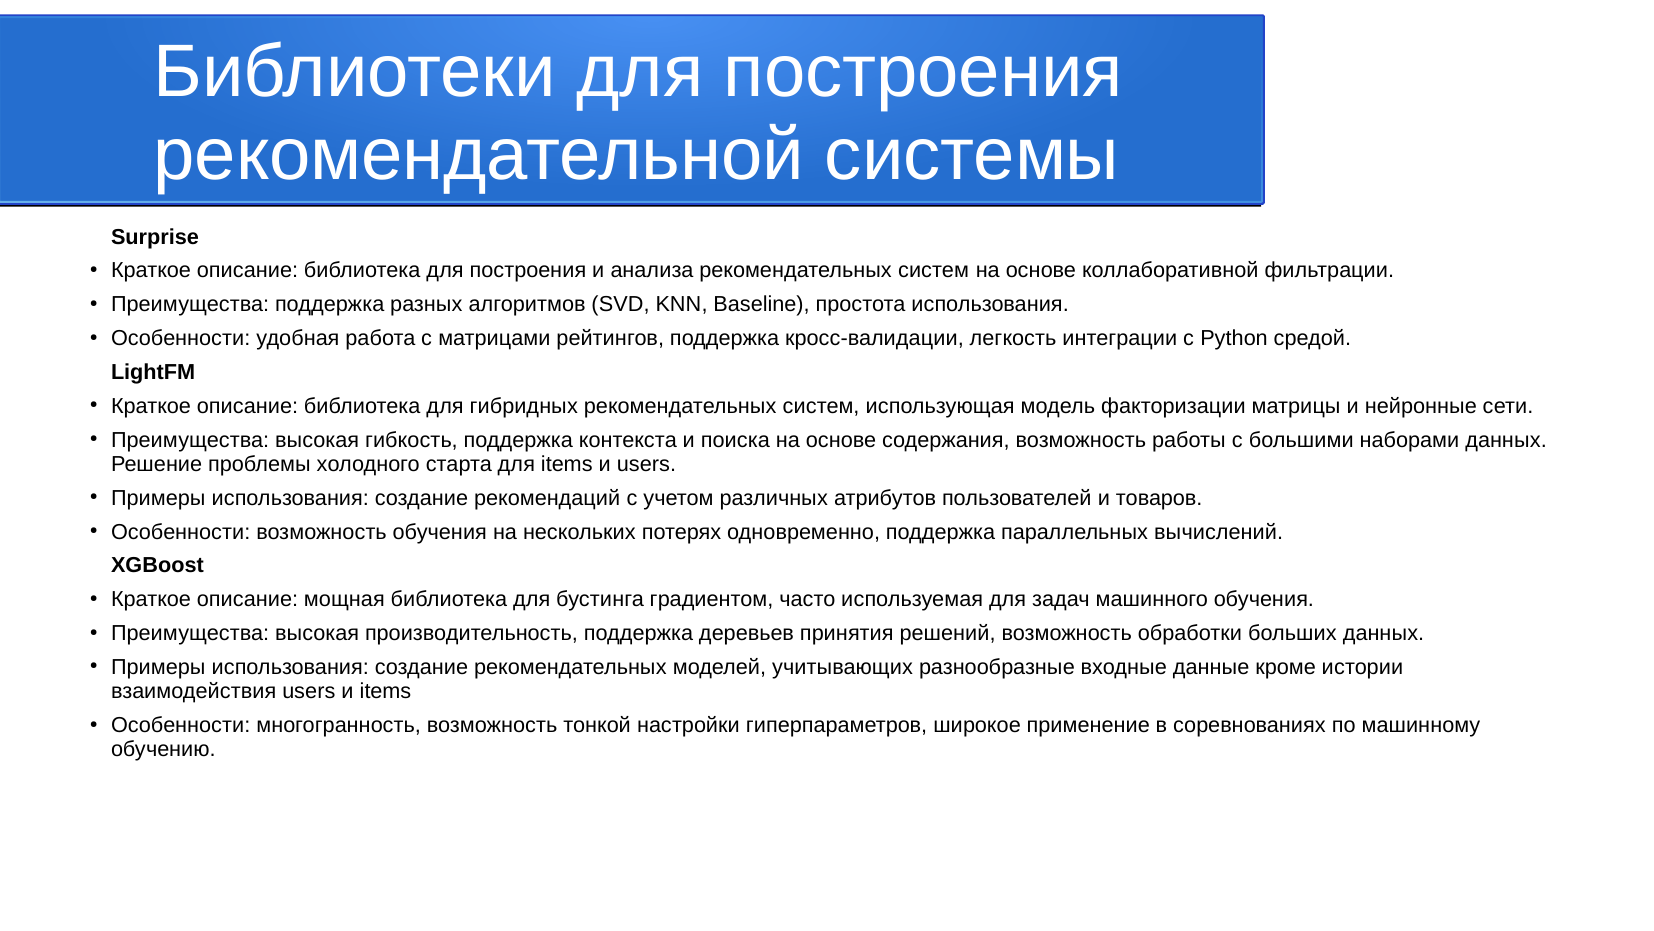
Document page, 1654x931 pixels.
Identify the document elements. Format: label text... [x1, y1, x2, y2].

list Surprise Краткое описание: библиотека для построения и анализа рекомендательных систем на основе коллаборативной фильтрации. Преимущества: поддержка разных алгоритмов (SVD, KNN, Baseline), простота использования. Особенности: удобная работа с матрицами рейтингов, поддержка кросс-валидации, легкость интеграции с Python средой. LightFM Краткое описание: библиотека для гибридных рекомендательных систем, использующая модель факторизации матрицы и нейронные сети. Преимущества: высокая гибкость, поддержка контекста и поиска на основе содержания, возможность работы с большими наборами данных. Решение проблемы холодного старта для items и users. Примеры использования: создание рекомендаций с учетом различных атрибутов пользователей и товаров. Особенности: возможность обучения на нескольких потерях одновременно, поддержка параллельных вычислений. XGBoost Краткое описание: мощная библиотека для бустинга градиентом, часто используемая для задач машинного обучения. Преимущества: высокая производительность, поддержка деревьев принятия решений, возможность обработки больших данных. Примеры использования: создание рекомендательных моделей, учитывающих разнообразные входные данные кроме истории взаимодействия users и items Особенности: многогранность, возможность тонкой настройки гиперпараметров, широкое применение в соревнованиях по машинному обучению. [82, 224, 1571, 764]
title Библиотеки для построения рекомендательной системы [82, 29, 1235, 196]
